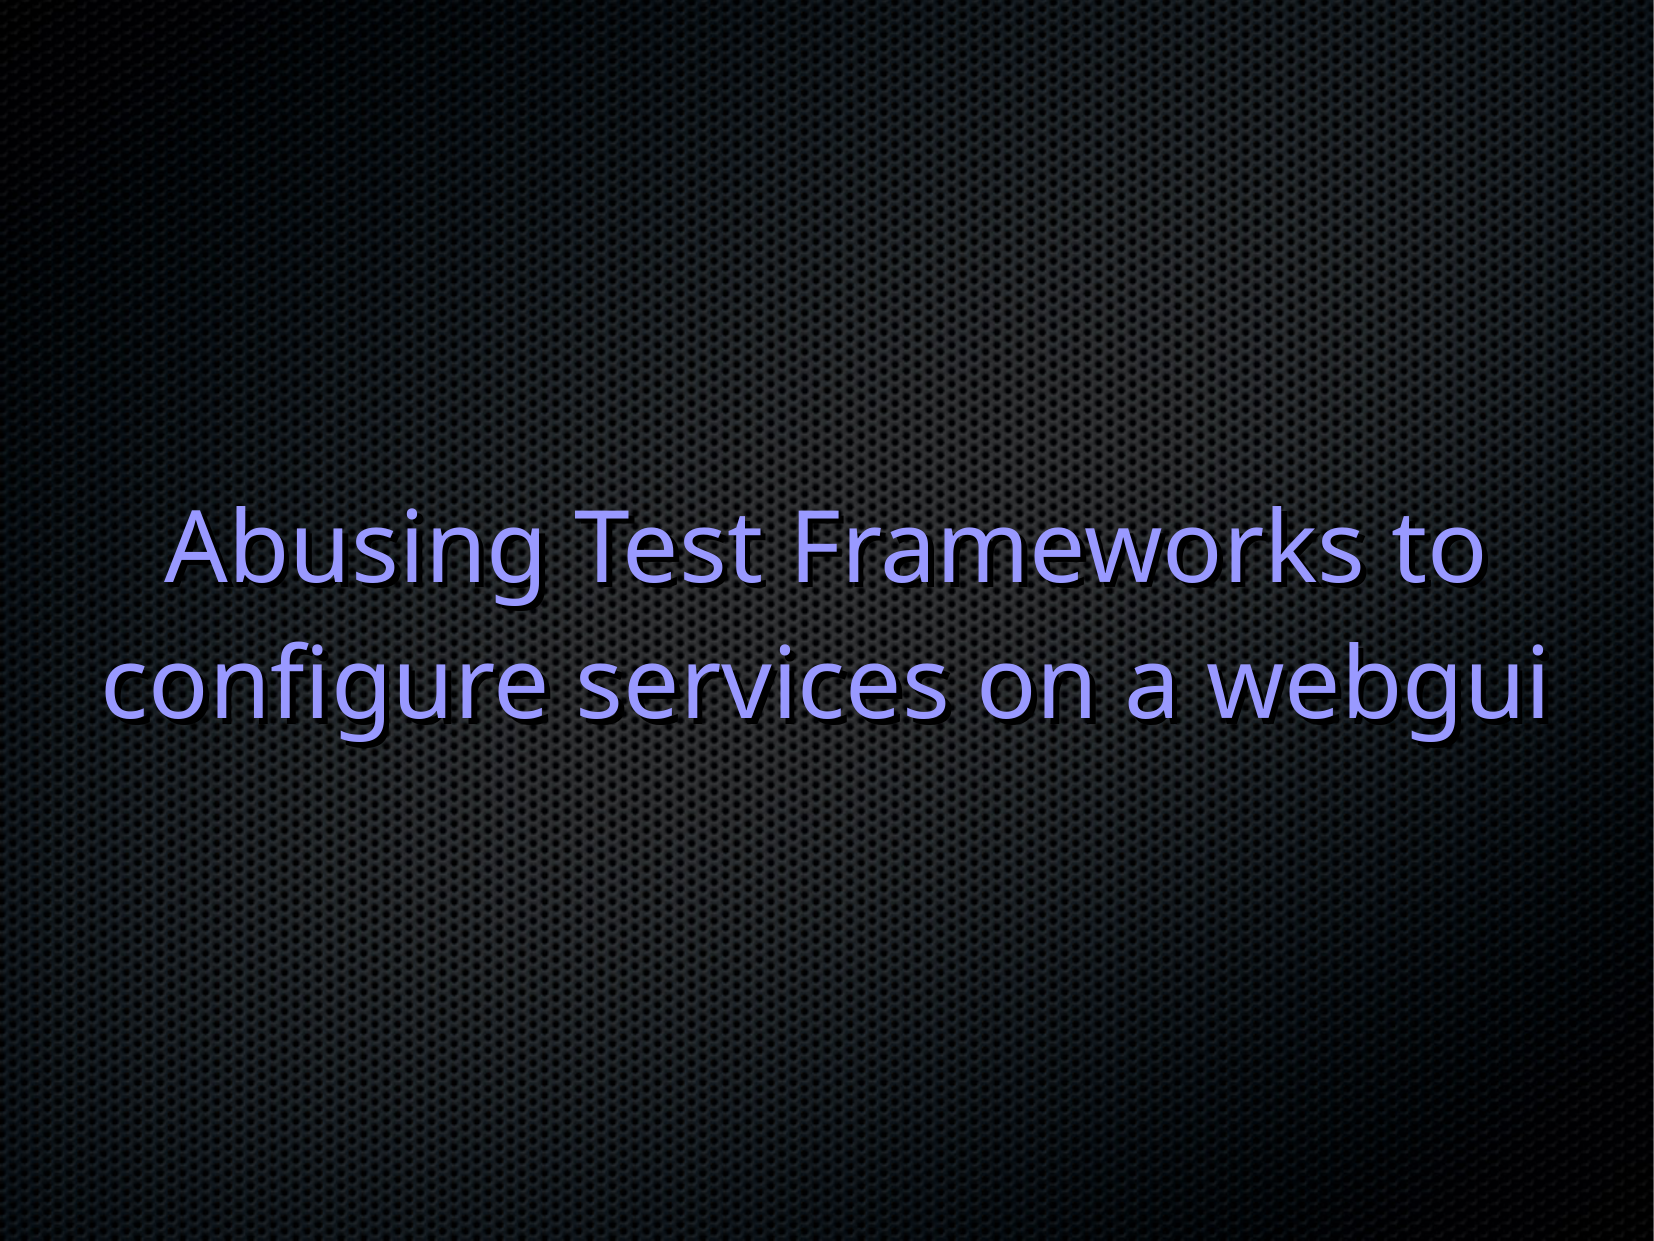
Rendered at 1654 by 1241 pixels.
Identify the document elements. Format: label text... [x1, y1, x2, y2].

subtitle Abusing Test Frameworks to configure services on a webgui [100, 32, 1554, 1191]
picture [0, 0, 1654, 1241]
